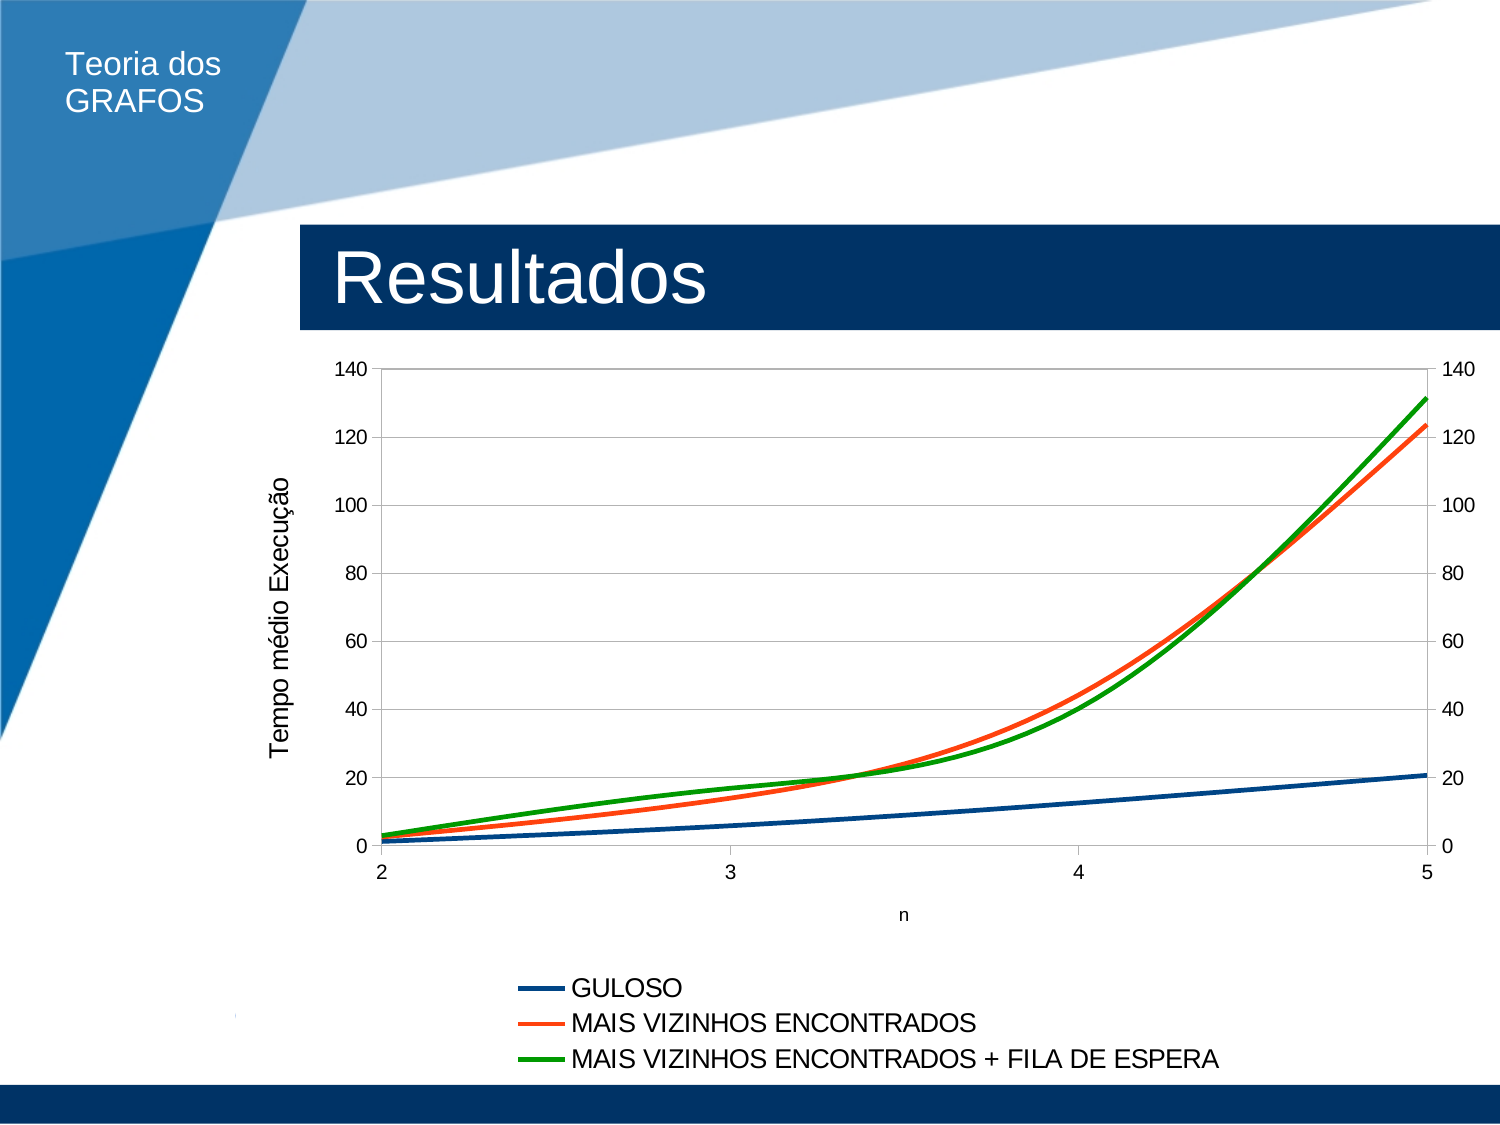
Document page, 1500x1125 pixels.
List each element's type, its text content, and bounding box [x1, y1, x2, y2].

chart [236, 342, 1500, 1081]
picture [0, 0, 1500, 842]
title Resultados [300, 224, 1500, 331]
